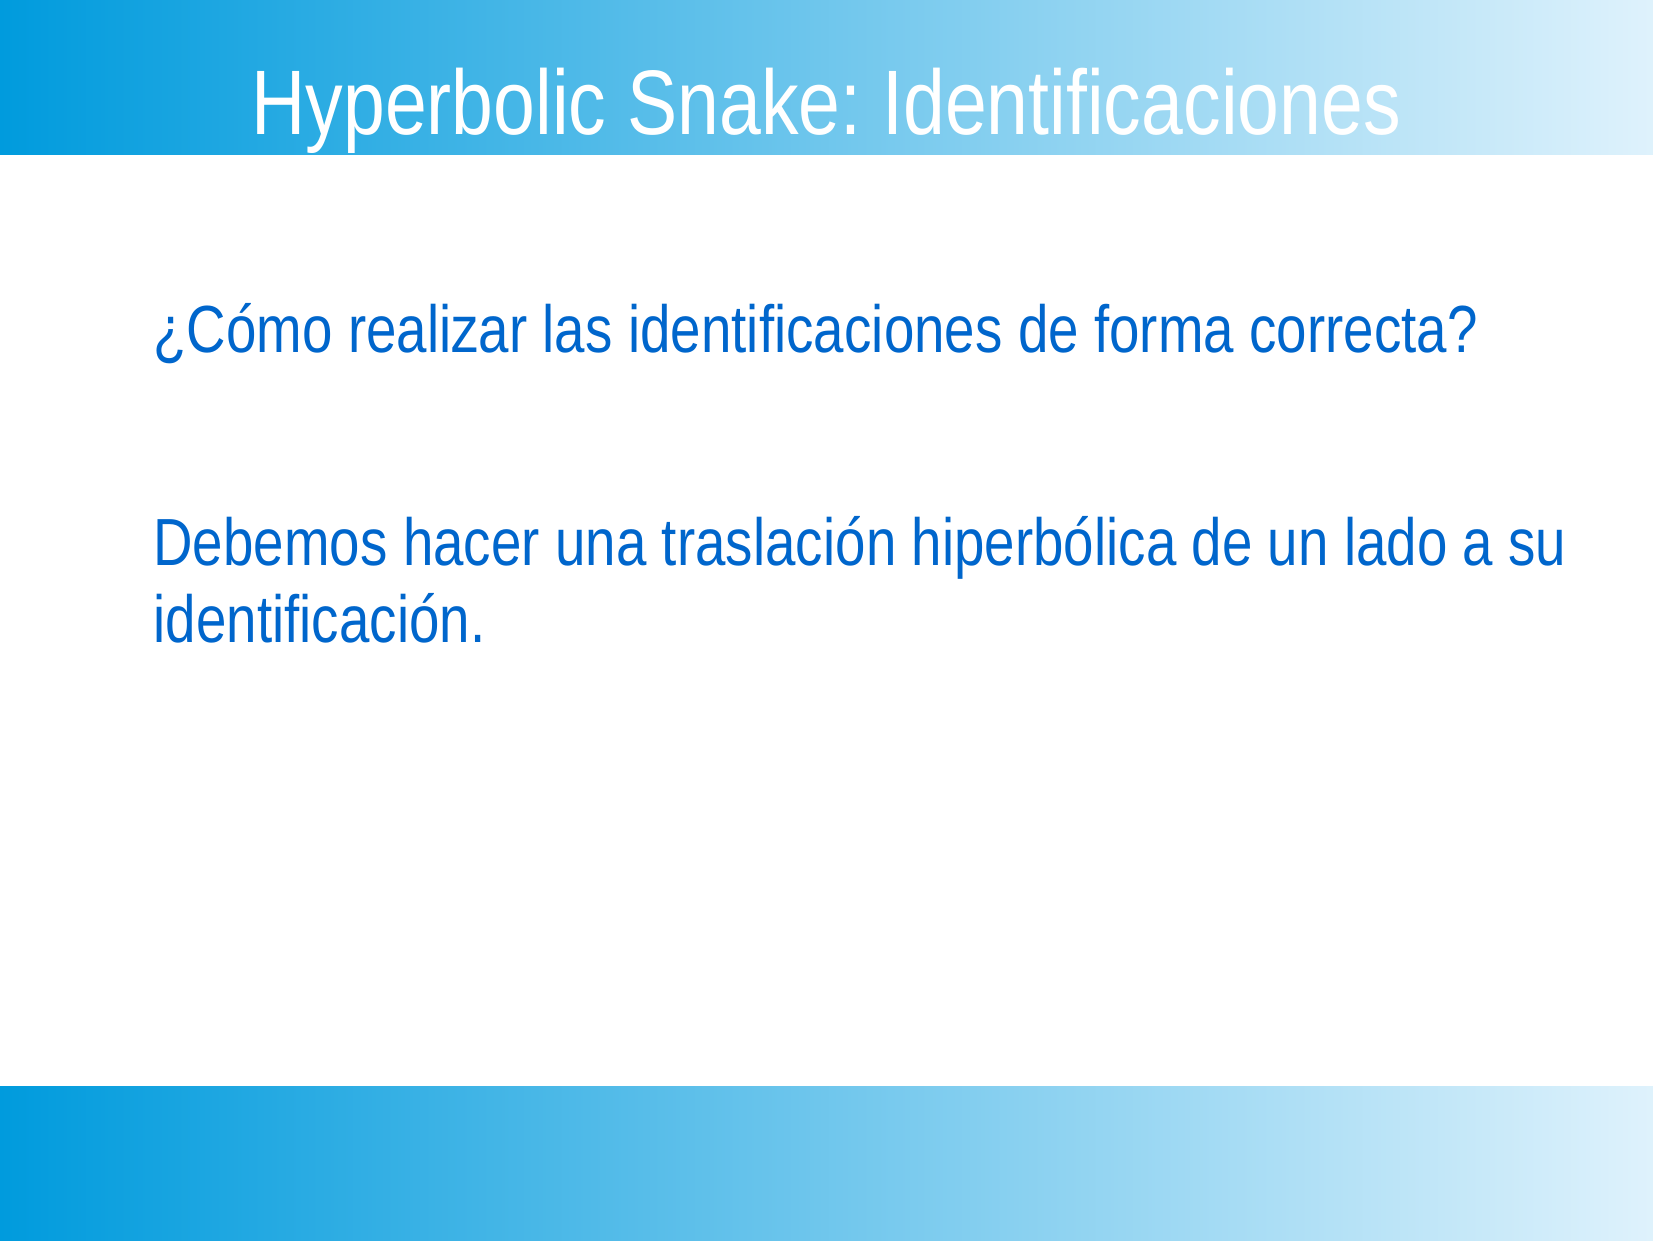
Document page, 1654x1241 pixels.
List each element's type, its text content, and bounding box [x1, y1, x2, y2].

title Hyperbolic Snake: Identificaciones [82, 49, 1571, 155]
list ¿Cómo realizar las identificaciones de forma correcta? Debemos hacer una traslación hiperbólica de un lado a su identificación. [82, 290, 1571, 1010]
